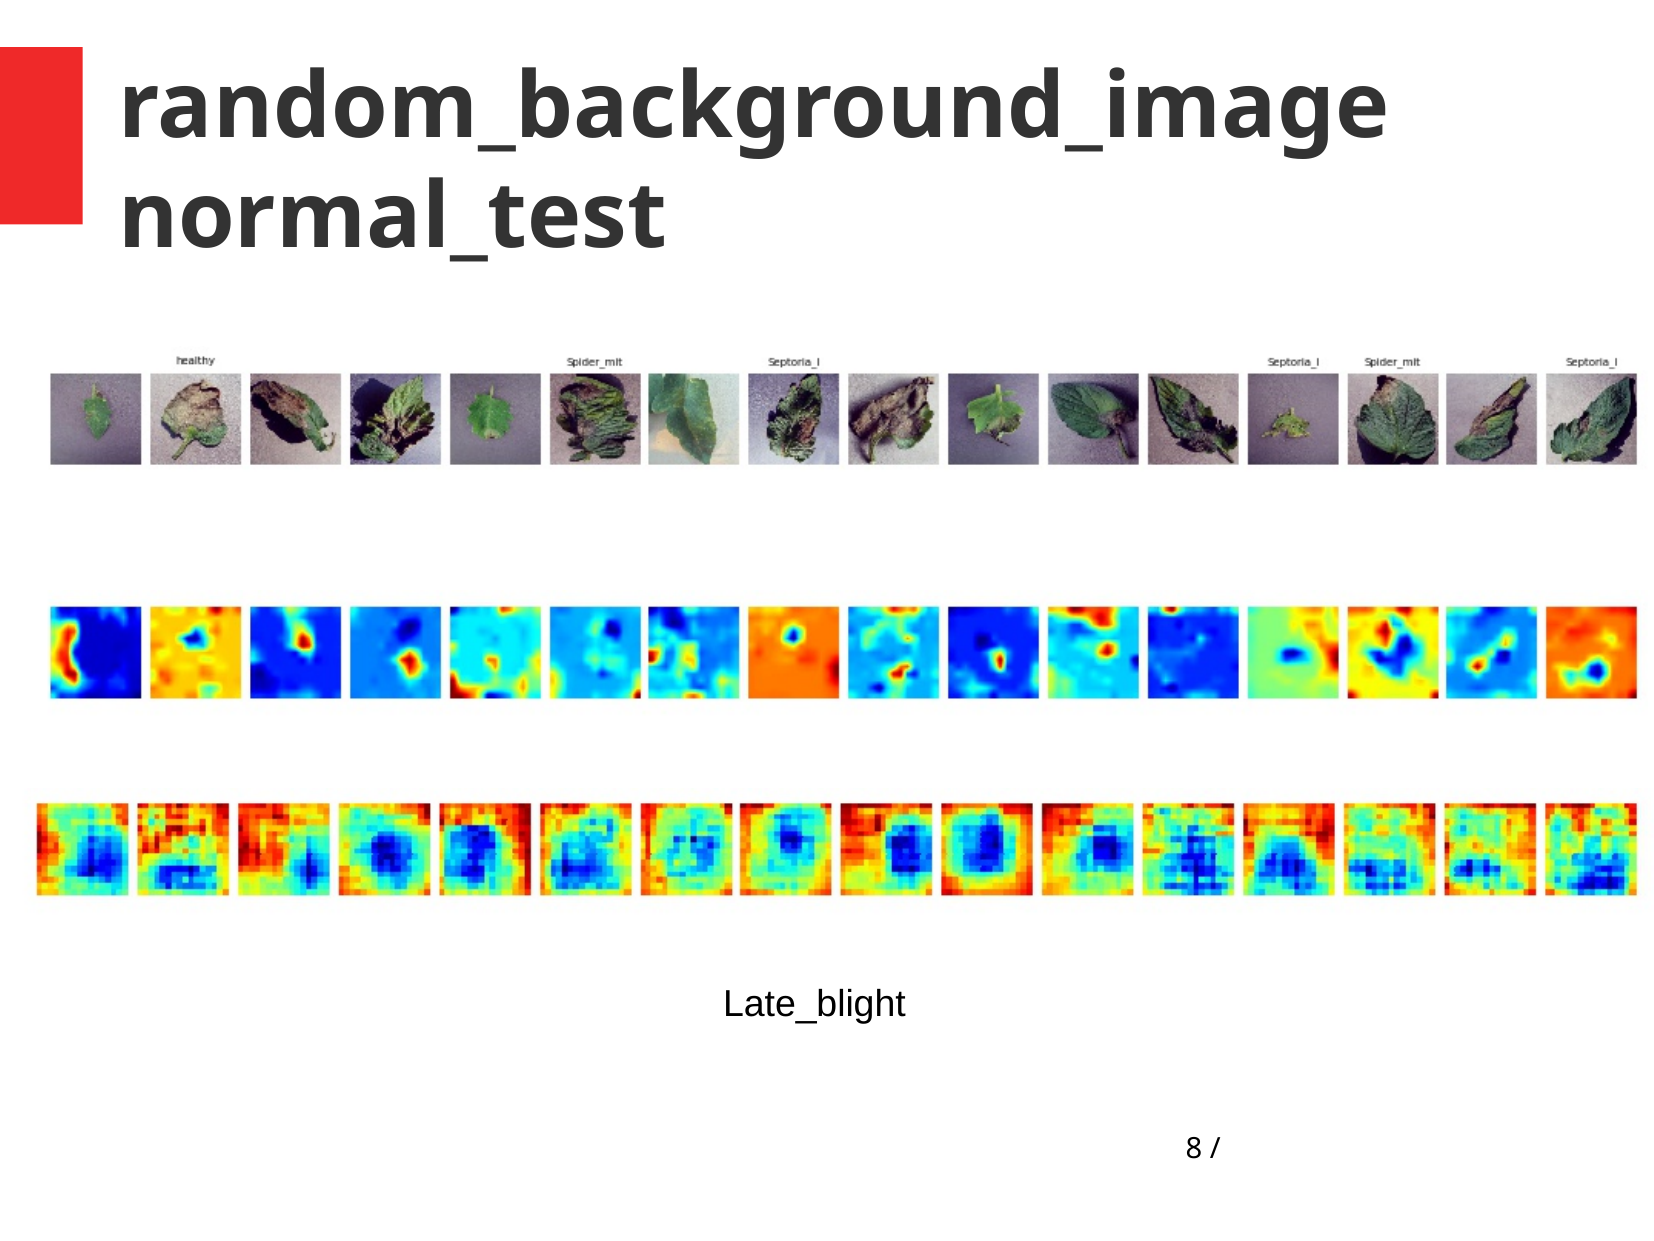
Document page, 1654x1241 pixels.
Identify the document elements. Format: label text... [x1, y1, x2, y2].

text_box / [1185, 1129, 1571, 1216]
title random_background_image normal_test [118, 45, 1571, 260]
picture [0, 346, 1654, 502]
picture [0, 590, 1654, 736]
picture [0, 788, 1654, 933]
text_box Late_blight [708, 975, 921, 1032]
